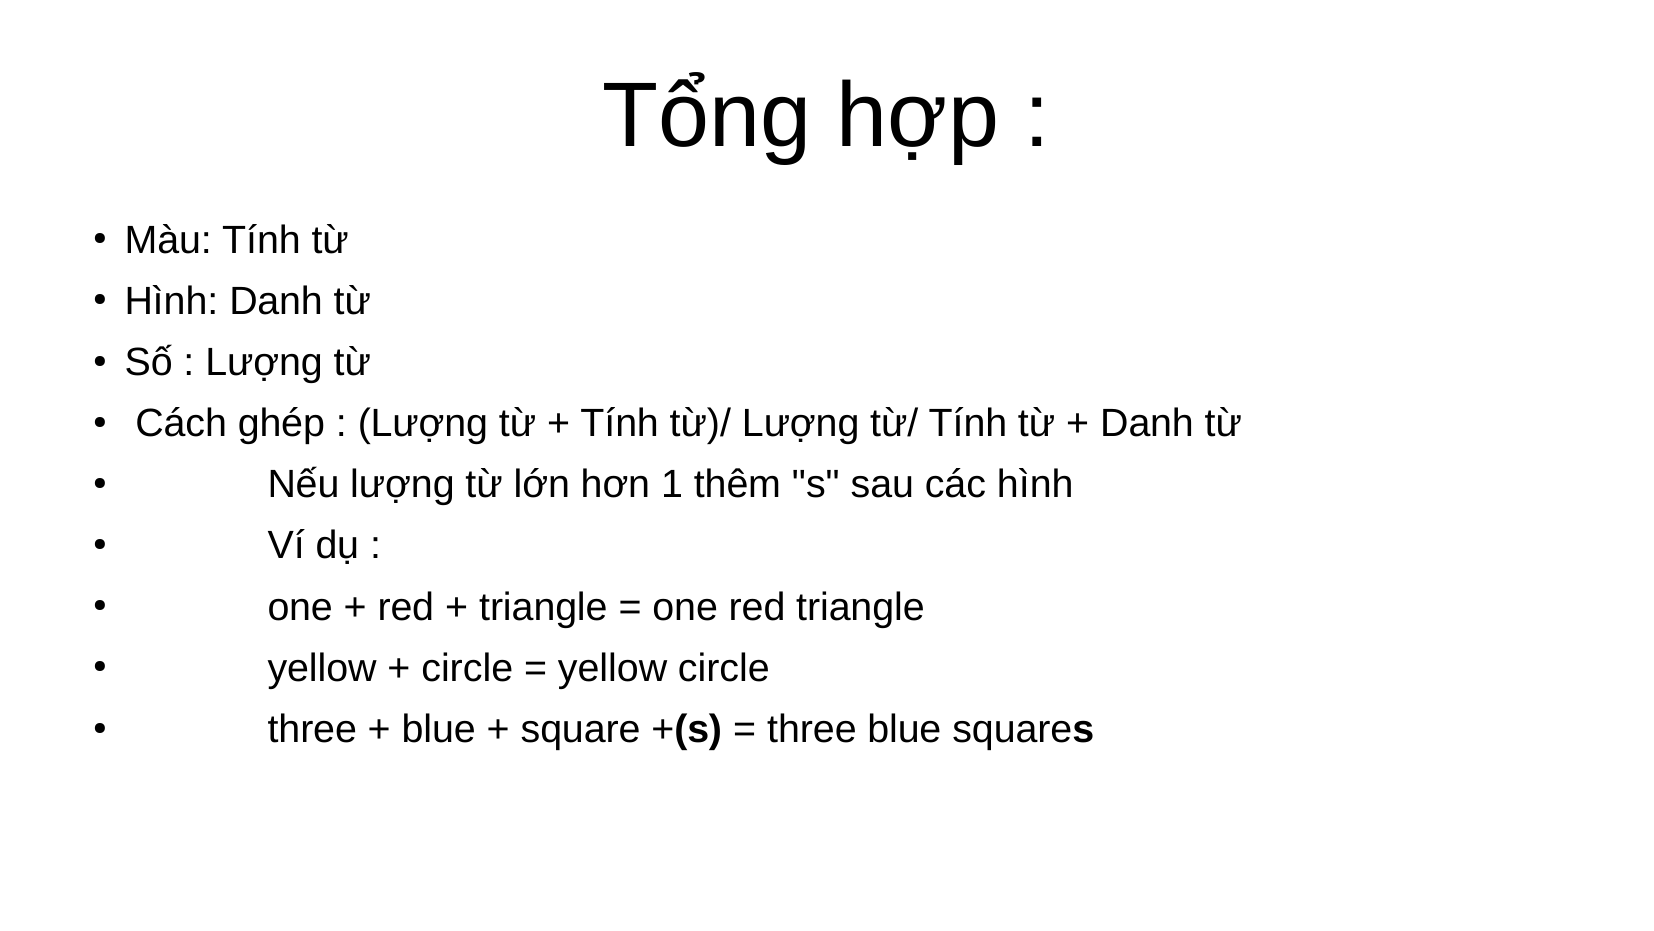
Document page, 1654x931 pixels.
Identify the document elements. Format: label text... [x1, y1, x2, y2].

title Tổng hợp : [82, 37, 1571, 193]
list Màu: Tính từ Hình: Danh từ Số : Lượng từ Cách ghép : (Lượng từ + Tính từ)/ Lượng từ/ Tính từ + Danh từ Nếu lượng từ lớn hơn 1 thêm "s" sau các hình Ví dụ : one + red + triangle = one red triangle yellow + circle = yellow circle three + blue + square +(s) = three blue squares [82, 217, 1571, 758]
